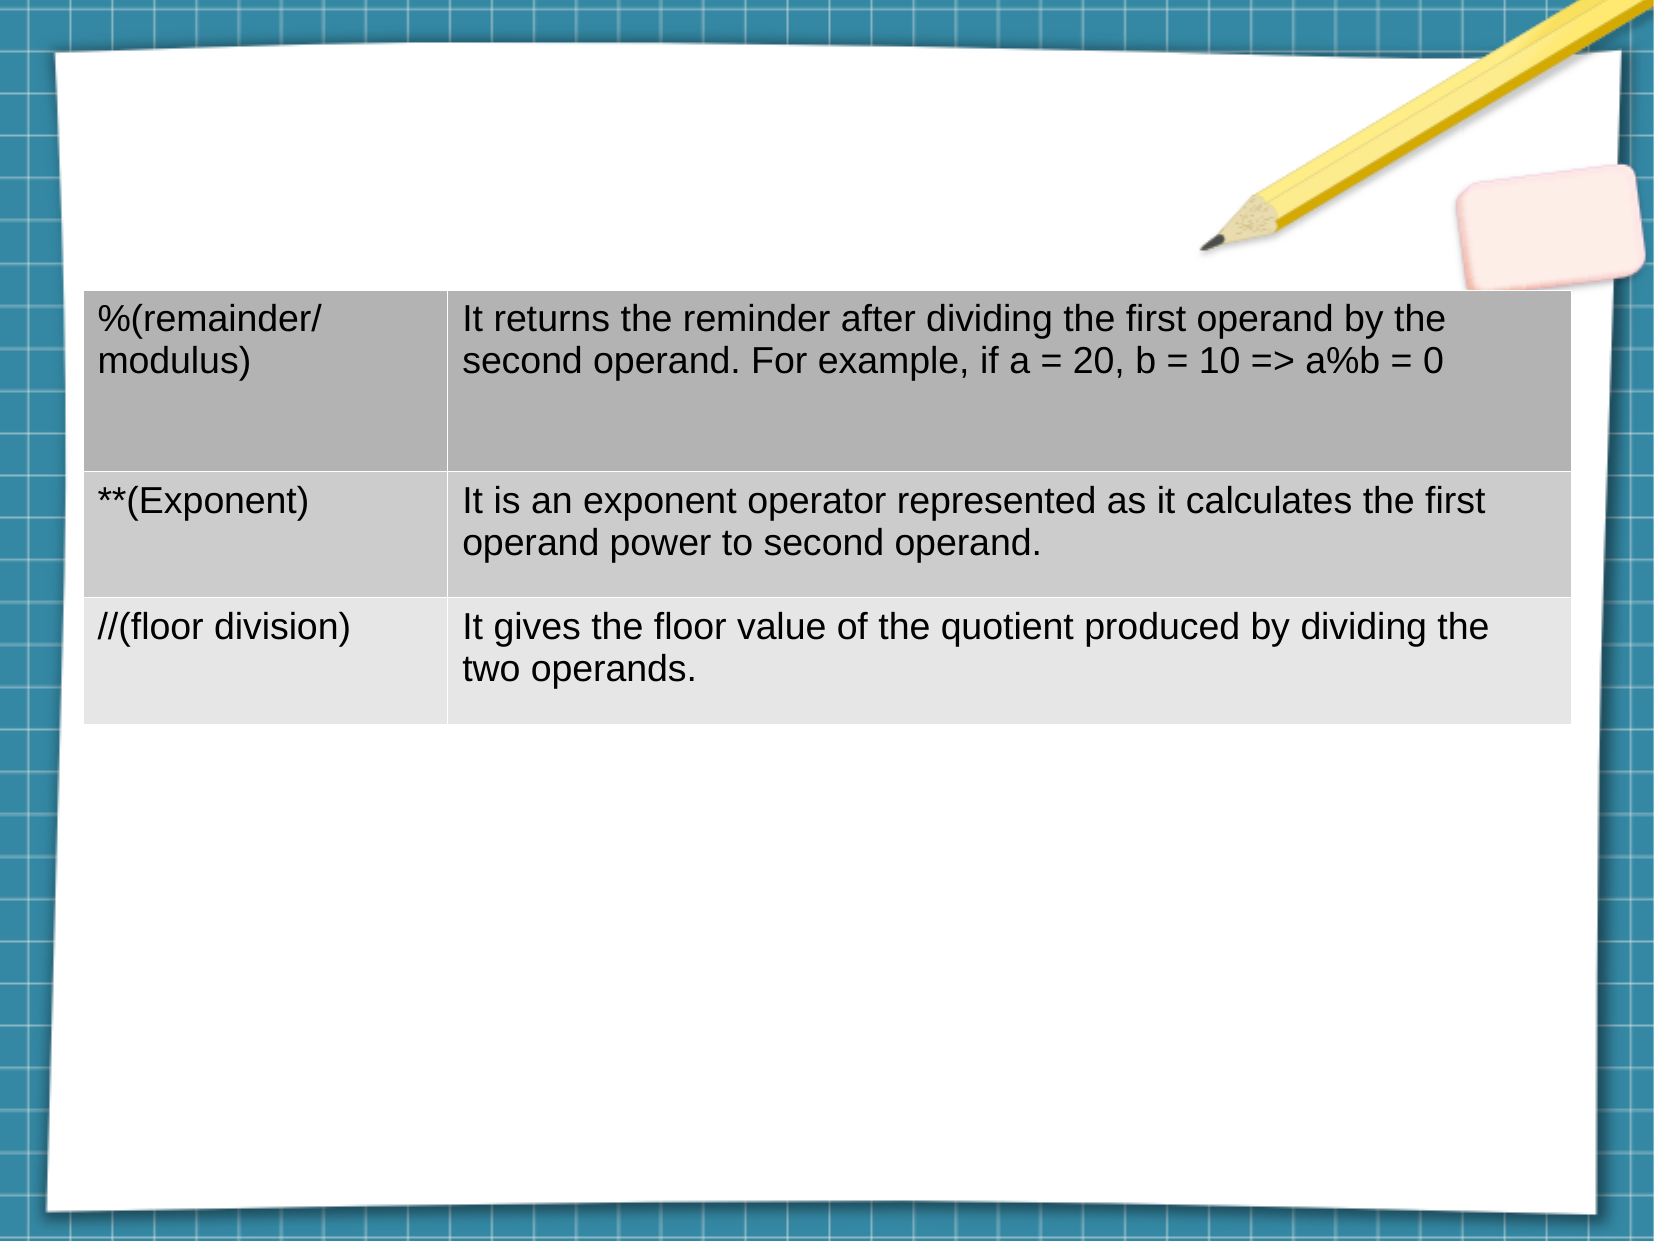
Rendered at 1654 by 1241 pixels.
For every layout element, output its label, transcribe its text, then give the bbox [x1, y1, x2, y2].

table_cell It is an exponent operator represented as it calculates the first operand power to second operand. [448, 472, 1571, 597]
table_header It returns the reminder after dividing the first operand by the second operand. For example, if a = 20, b = 10 => a%b = 0 [448, 291, 1571, 471]
table_header %(remainder/modulus) [84, 291, 447, 471]
picture [0, 0, 1654, 1241]
table_cell It gives the floor value of the quotient produced by dividing the two operands. [448, 598, 1571, 724]
table_cell **(Exponent) [84, 472, 447, 597]
table_cell //(floor division) [84, 598, 447, 724]
